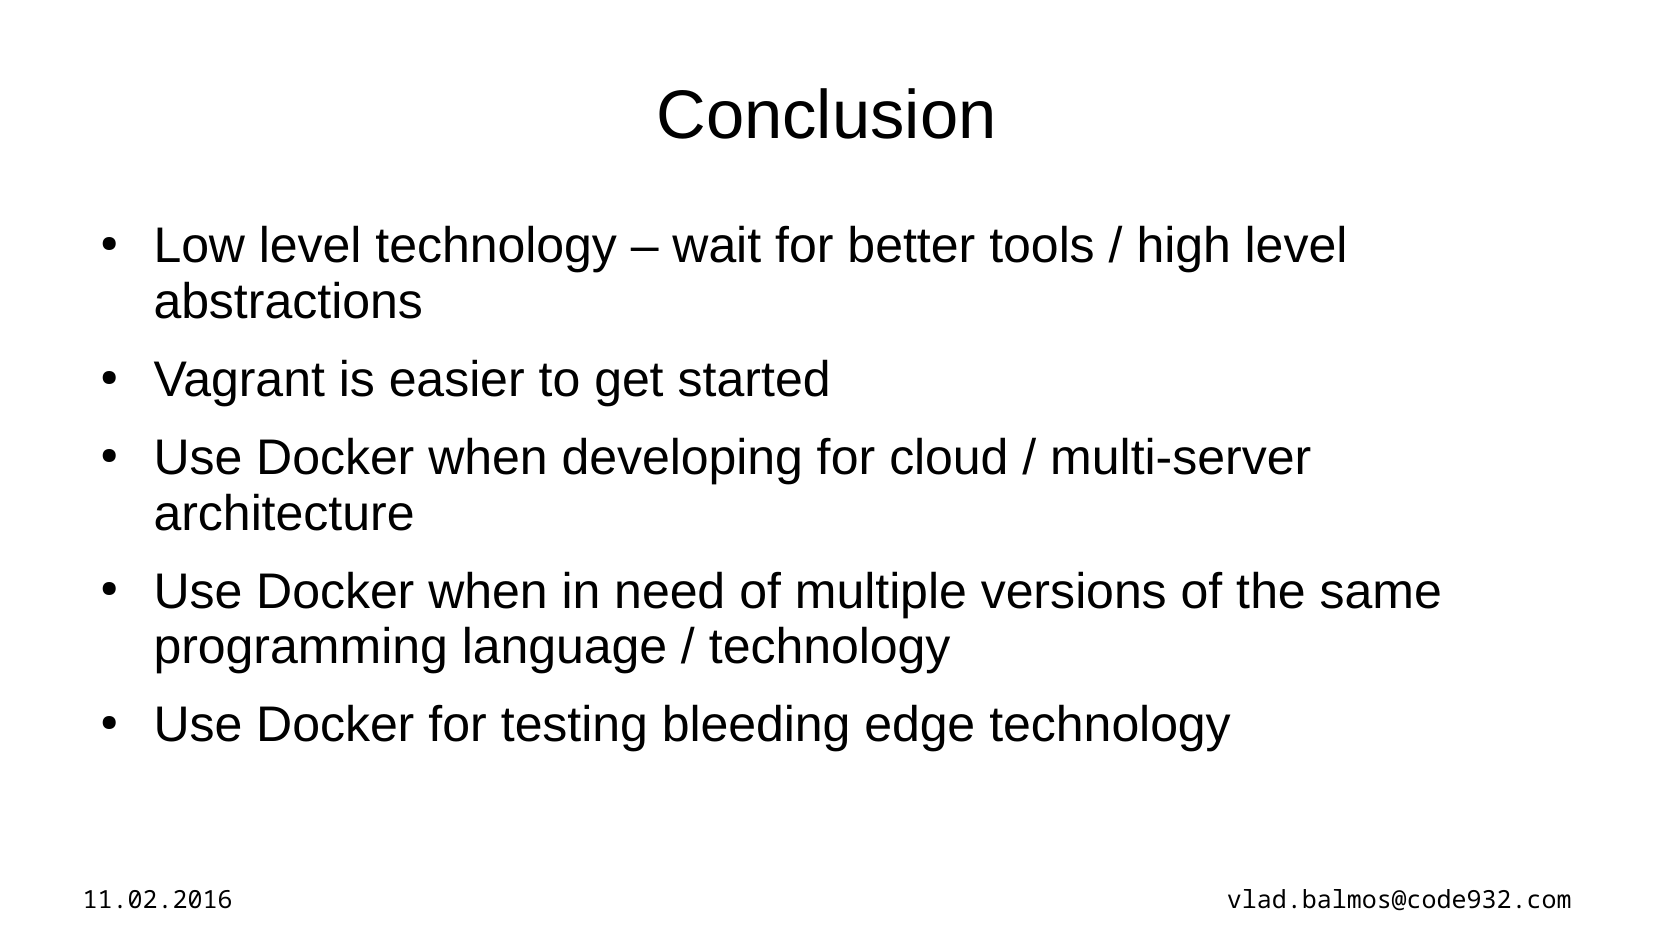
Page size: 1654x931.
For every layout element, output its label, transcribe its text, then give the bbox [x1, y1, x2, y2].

title Conclusion [82, 37, 1571, 193]
list Low level technology – wait for better tools / high level abstractions Vagrant is easier to get started Use Docker when developing for cloud / multi-server architecture Use Docker when in need of multiple versions of the same programming language / technology Use Docker for testing bleeding edge technology [82, 217, 1571, 758]
